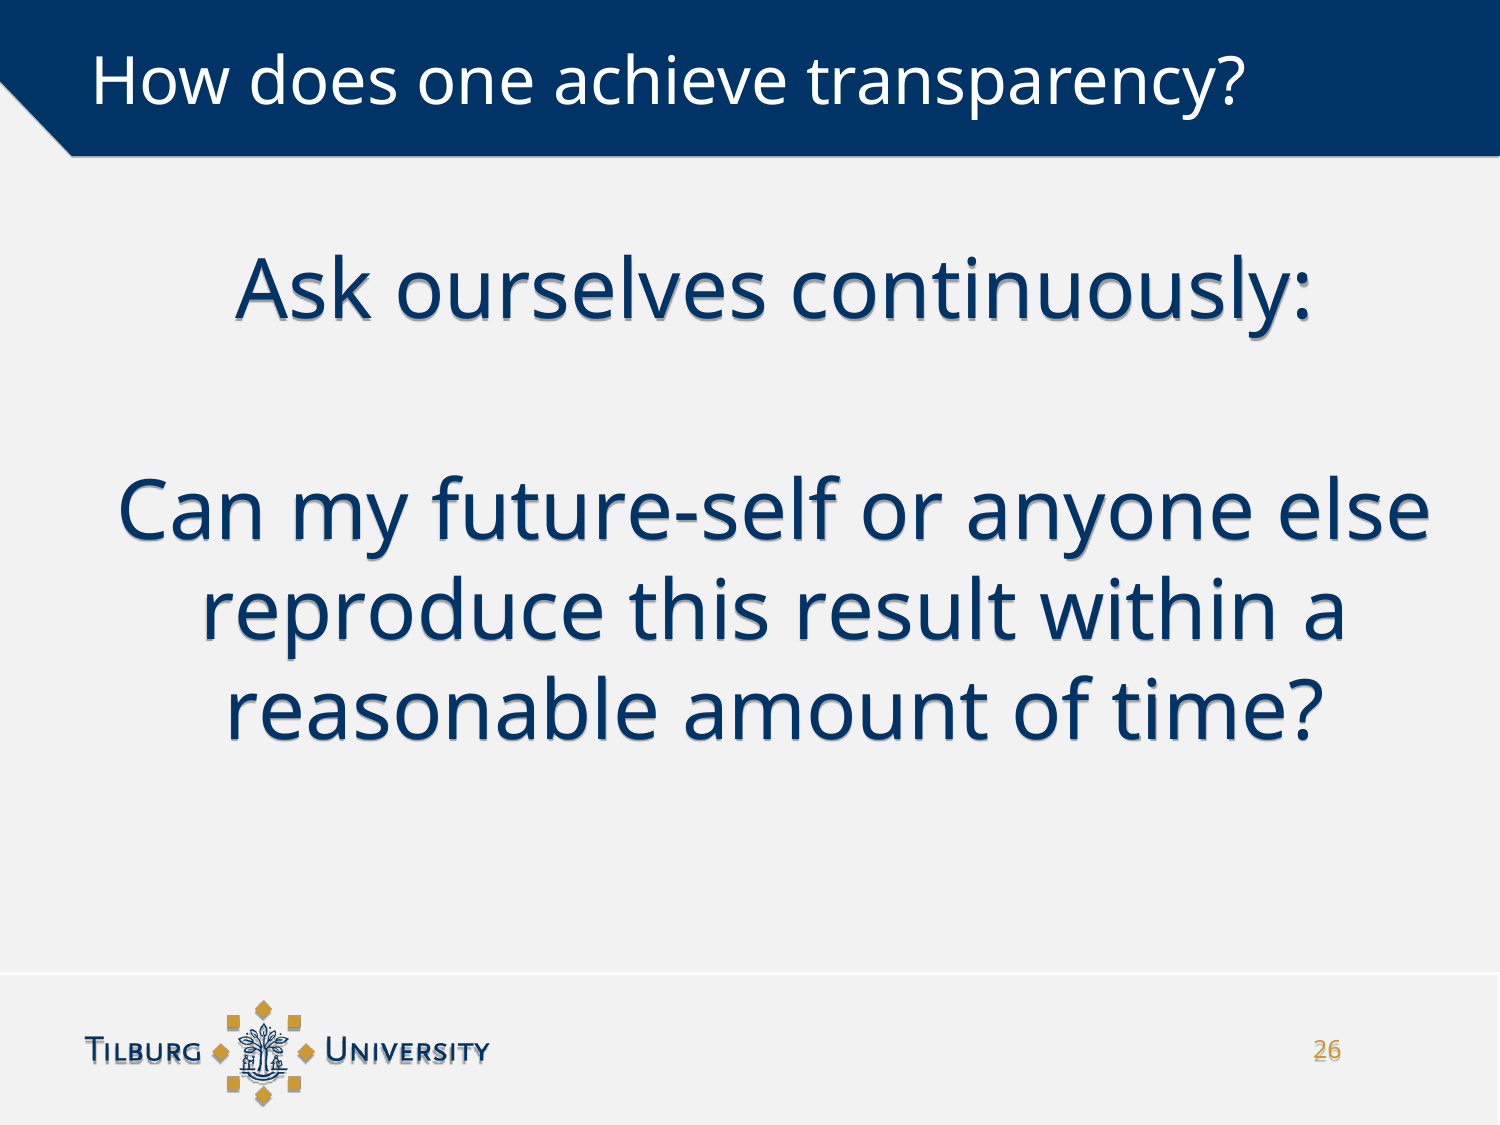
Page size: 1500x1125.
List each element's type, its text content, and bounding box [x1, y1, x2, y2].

text_box [75, 202, 1426, 971]
text_box Ask ourselves continuously: Can my future-self or anyone else reproduce this result within a reasonable amount of time? [99, 227, 1450, 996]
text_box [1298, 1026, 1426, 1087]
title How does one achieve transparency? [75, 0, 1426, 156]
